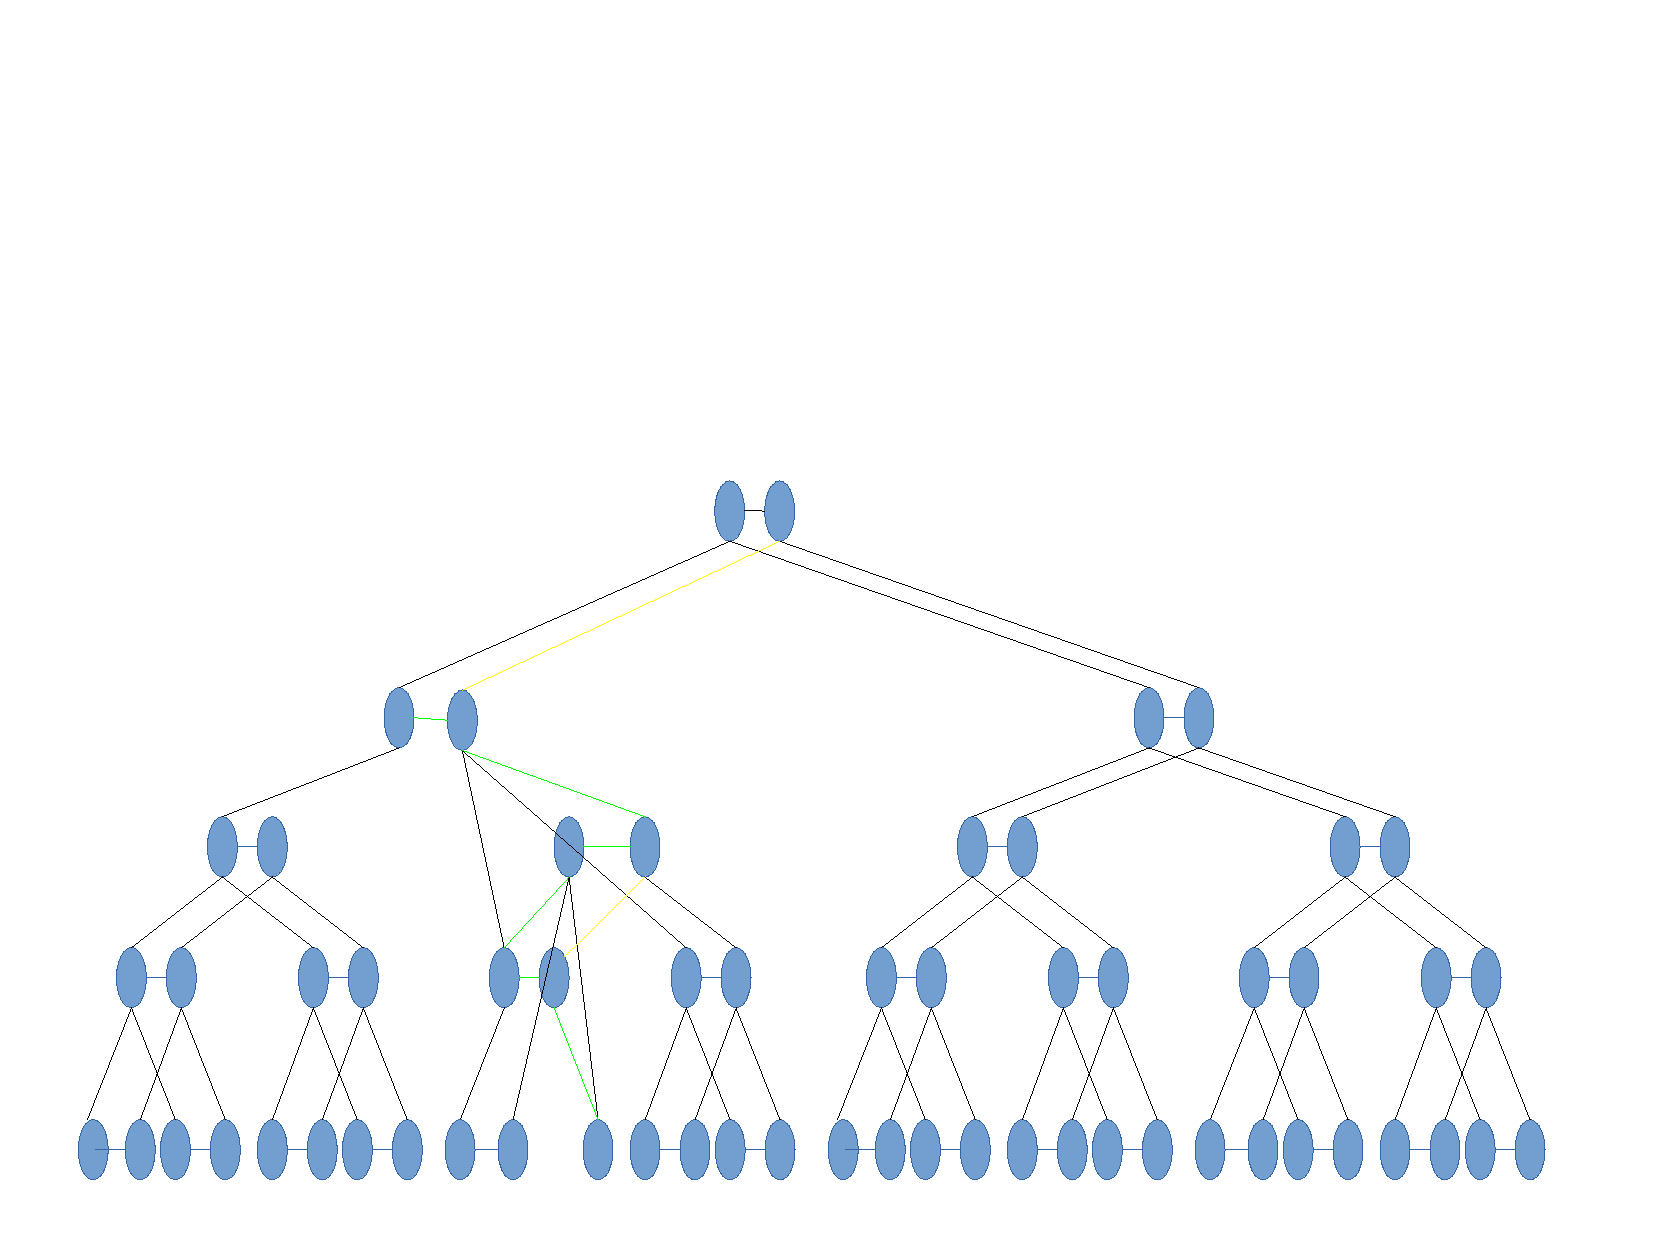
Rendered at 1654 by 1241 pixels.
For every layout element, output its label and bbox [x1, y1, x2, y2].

text_box [1330, 816, 1361, 877]
text_box [166, 947, 197, 1008]
text_box [957, 816, 988, 877]
text_box [257, 816, 288, 877]
text_box [1471, 947, 1502, 1008]
text_box [1289, 947, 1319, 1008]
text_box [630, 816, 660, 877]
text_box [1248, 1119, 1278, 1180]
text_box [445, 1119, 476, 1180]
text_box [207, 816, 238, 877]
text_box [1134, 687, 1164, 748]
text_box [257, 1119, 288, 1180]
text_box [1092, 1119, 1123, 1180]
text_box [1333, 1119, 1363, 1180]
text_box [554, 816, 584, 877]
text_box [960, 1119, 991, 1180]
text_box [1048, 947, 1079, 1008]
text_box [1515, 1119, 1546, 1180]
text_box [1430, 1119, 1460, 1180]
text_box [539, 947, 570, 1008]
text_box [160, 1119, 191, 1180]
text_box [764, 480, 795, 541]
text_box [1380, 1119, 1410, 1180]
text_box [1098, 947, 1129, 1008]
text_box [1465, 1119, 1496, 1180]
text_box [348, 947, 379, 1008]
text_box [489, 947, 520, 1008]
text_box [1007, 816, 1038, 877]
text_box [1380, 816, 1410, 877]
text_box [384, 687, 414, 748]
text_box [680, 1119, 710, 1180]
text_box [1421, 947, 1452, 1008]
text_box [630, 1119, 660, 1180]
text_box [715, 1119, 746, 1180]
text_box [910, 1119, 941, 1180]
text_box [916, 947, 947, 1008]
text_box [307, 1119, 338, 1180]
text_box [1142, 1119, 1173, 1180]
text_box [1057, 1119, 1088, 1180]
text_box [298, 947, 329, 1008]
text_box [342, 1119, 373, 1180]
text_box [1283, 1119, 1314, 1180]
text_box [447, 689, 478, 751]
text_box [765, 1119, 796, 1180]
text_box [210, 1119, 241, 1180]
text_box [671, 947, 702, 1008]
text_box [78, 1119, 109, 1180]
text_box [125, 1119, 156, 1180]
text_box [1195, 1119, 1226, 1180]
text_box [498, 1119, 528, 1180]
text_box [714, 480, 745, 541]
text_box [866, 947, 897, 1008]
text_box [721, 947, 752, 1008]
text_box [1007, 1119, 1038, 1180]
text_box [1184, 687, 1214, 748]
text_box [1239, 947, 1270, 1008]
text_box [875, 1119, 906, 1180]
text_box [392, 1119, 423, 1180]
text_box [828, 1119, 859, 1180]
text_box [116, 947, 147, 1008]
text_box [583, 1119, 613, 1180]
